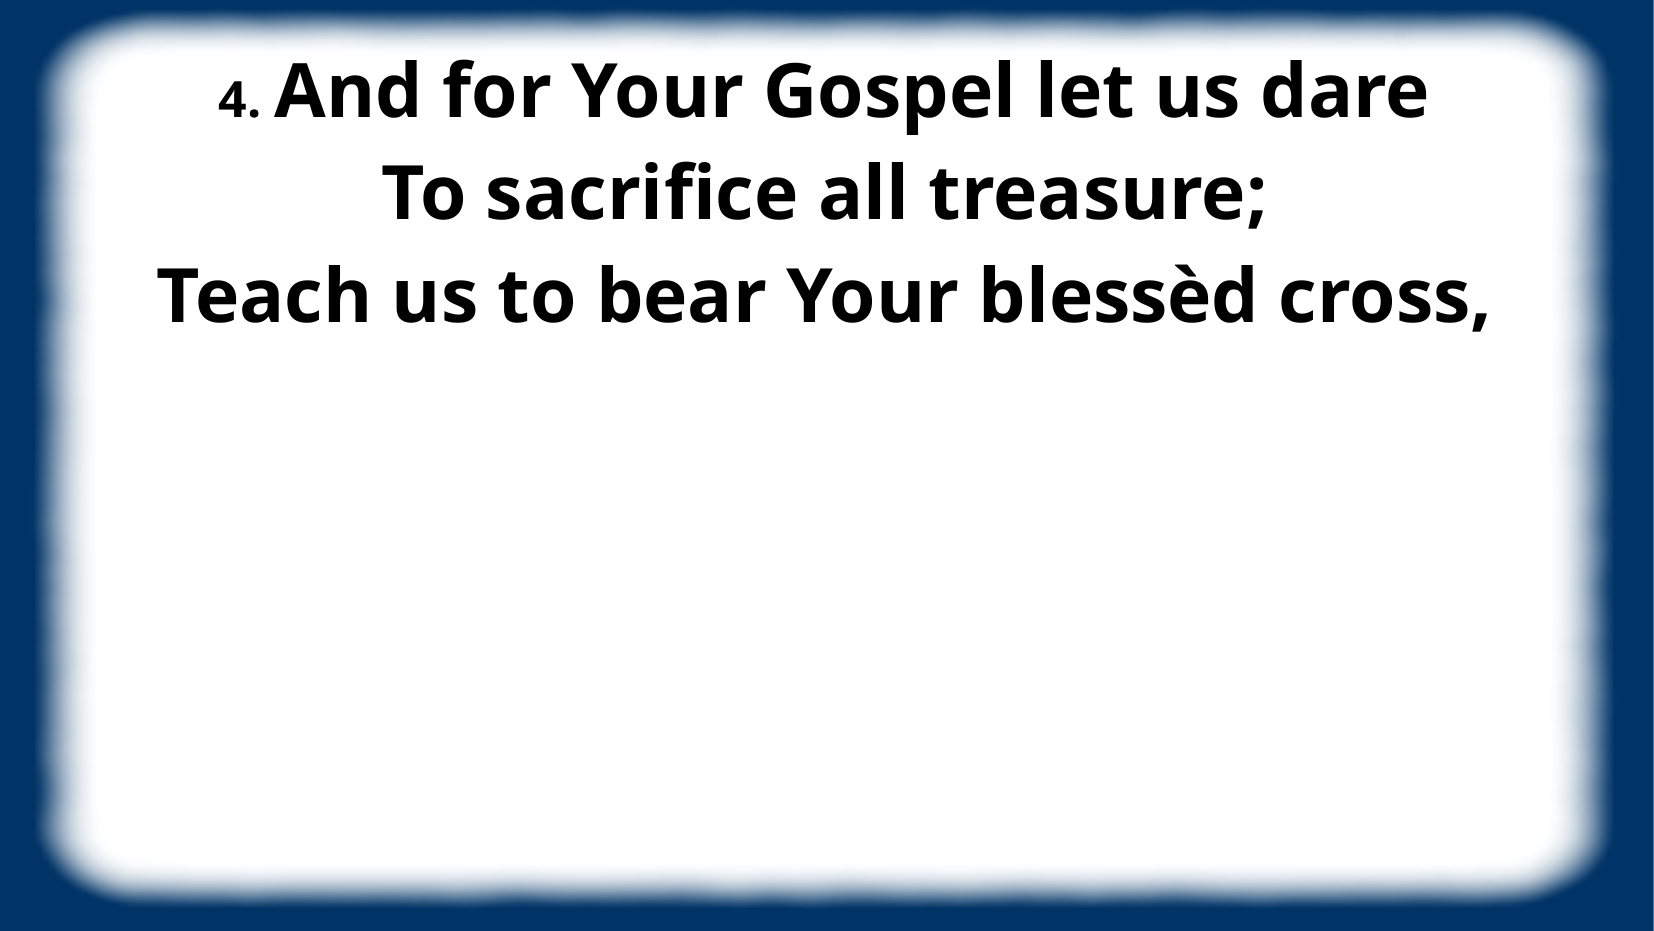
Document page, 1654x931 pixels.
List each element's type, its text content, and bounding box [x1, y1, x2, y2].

picture [0, 0, 1654, 931]
text_box 4. And for Your Gospel let us dare To sacrifice all treasure; Teach us to bear Your blessèd cross, [90, 30, 1561, 400]
